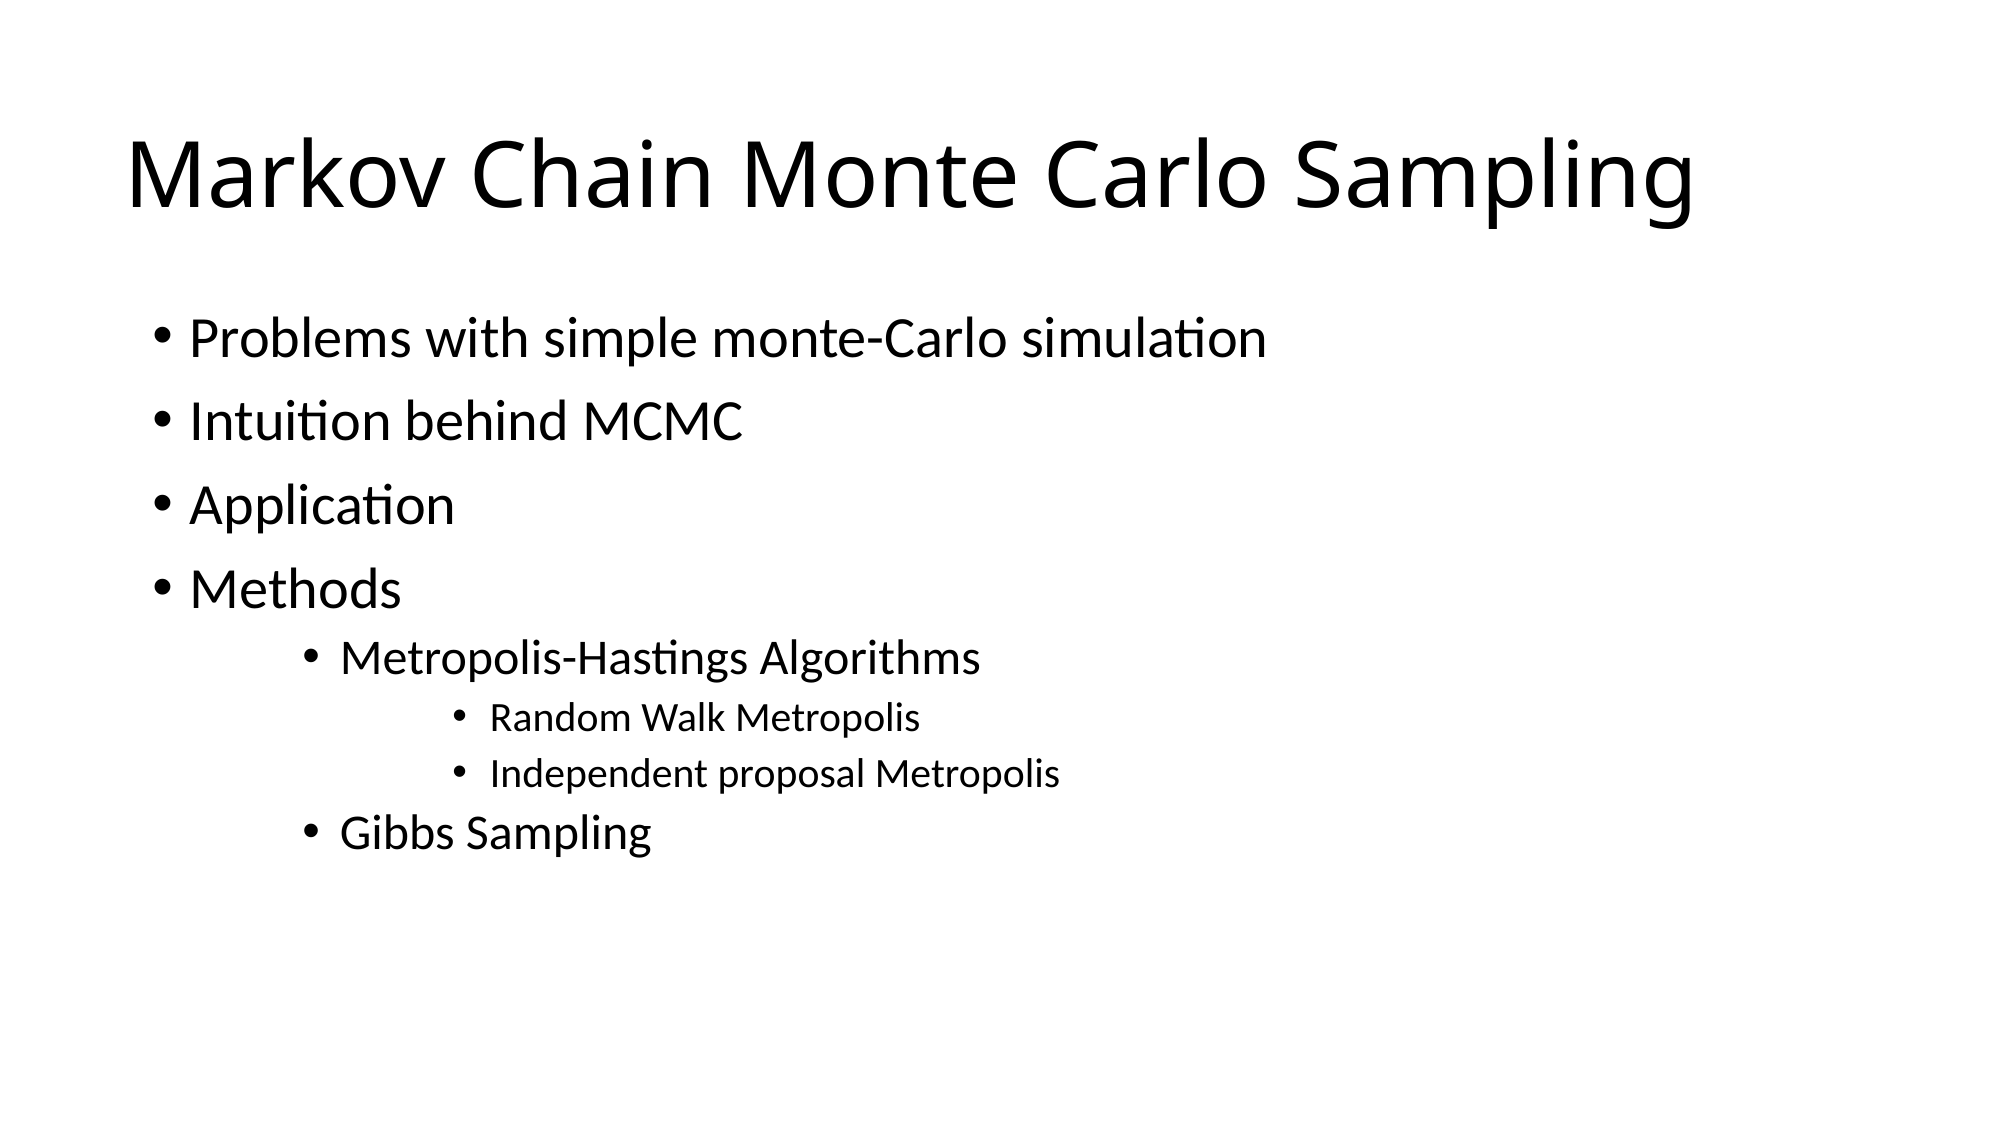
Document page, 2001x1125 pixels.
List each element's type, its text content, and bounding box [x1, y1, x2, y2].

title Markov Chain Monte Carlo Sampling [109, 69, 1835, 287]
list Problems with simple monte-Carlo simulation Intuition behind MCMC Application Methods Metropolis-Hastings Algorithms Random Walk Metropolis Independent proposal Metropolis Gibbs Sampling [137, 299, 1863, 1014]
